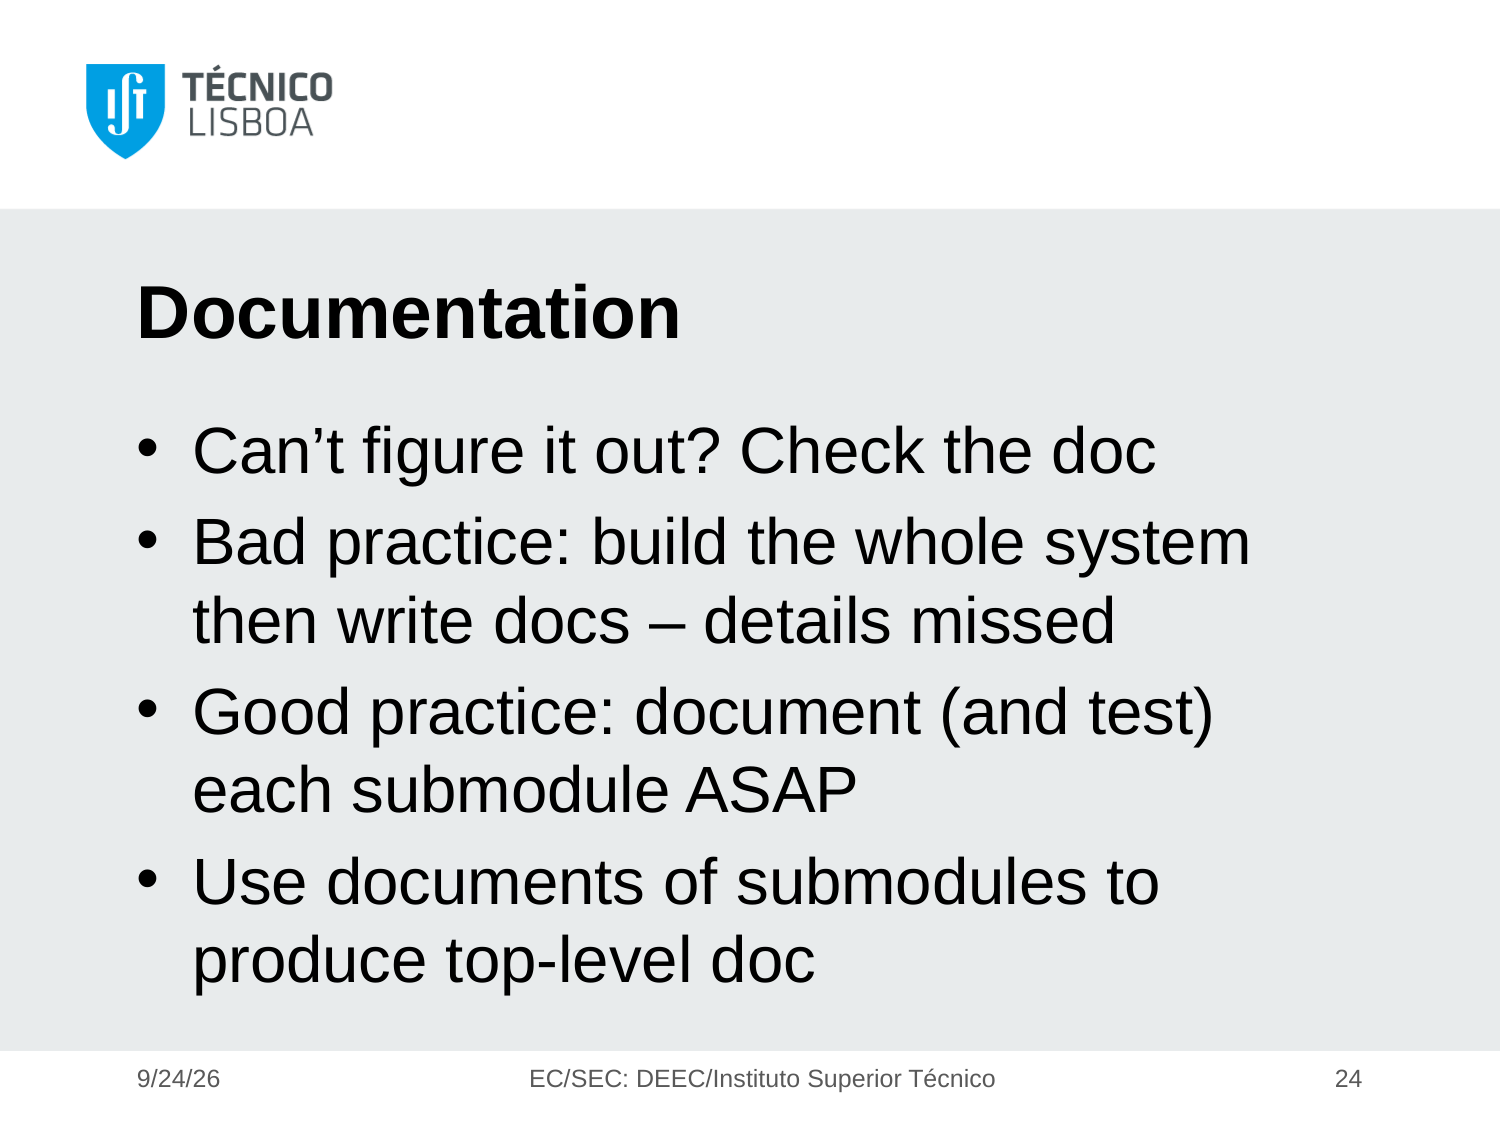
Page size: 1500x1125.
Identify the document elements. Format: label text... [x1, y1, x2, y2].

list Can’t figure it out? Check the doc Bad practice: build the whole system then write docs – details missed Good practice: document (and test) each submodule ASAP Use documents of submodules to produce top-level doc [121, 400, 1378, 1005]
picture [0, 0, 1500, 1125]
slide_number 10/8/18 [121, 1052, 425, 1103]
slide_number <number> [1077, 1052, 1378, 1103]
footer EC/SEC: DEEC/Instituto Superior Técnico [512, 1052, 1021, 1103]
title Documentation [121, 237, 1378, 381]
